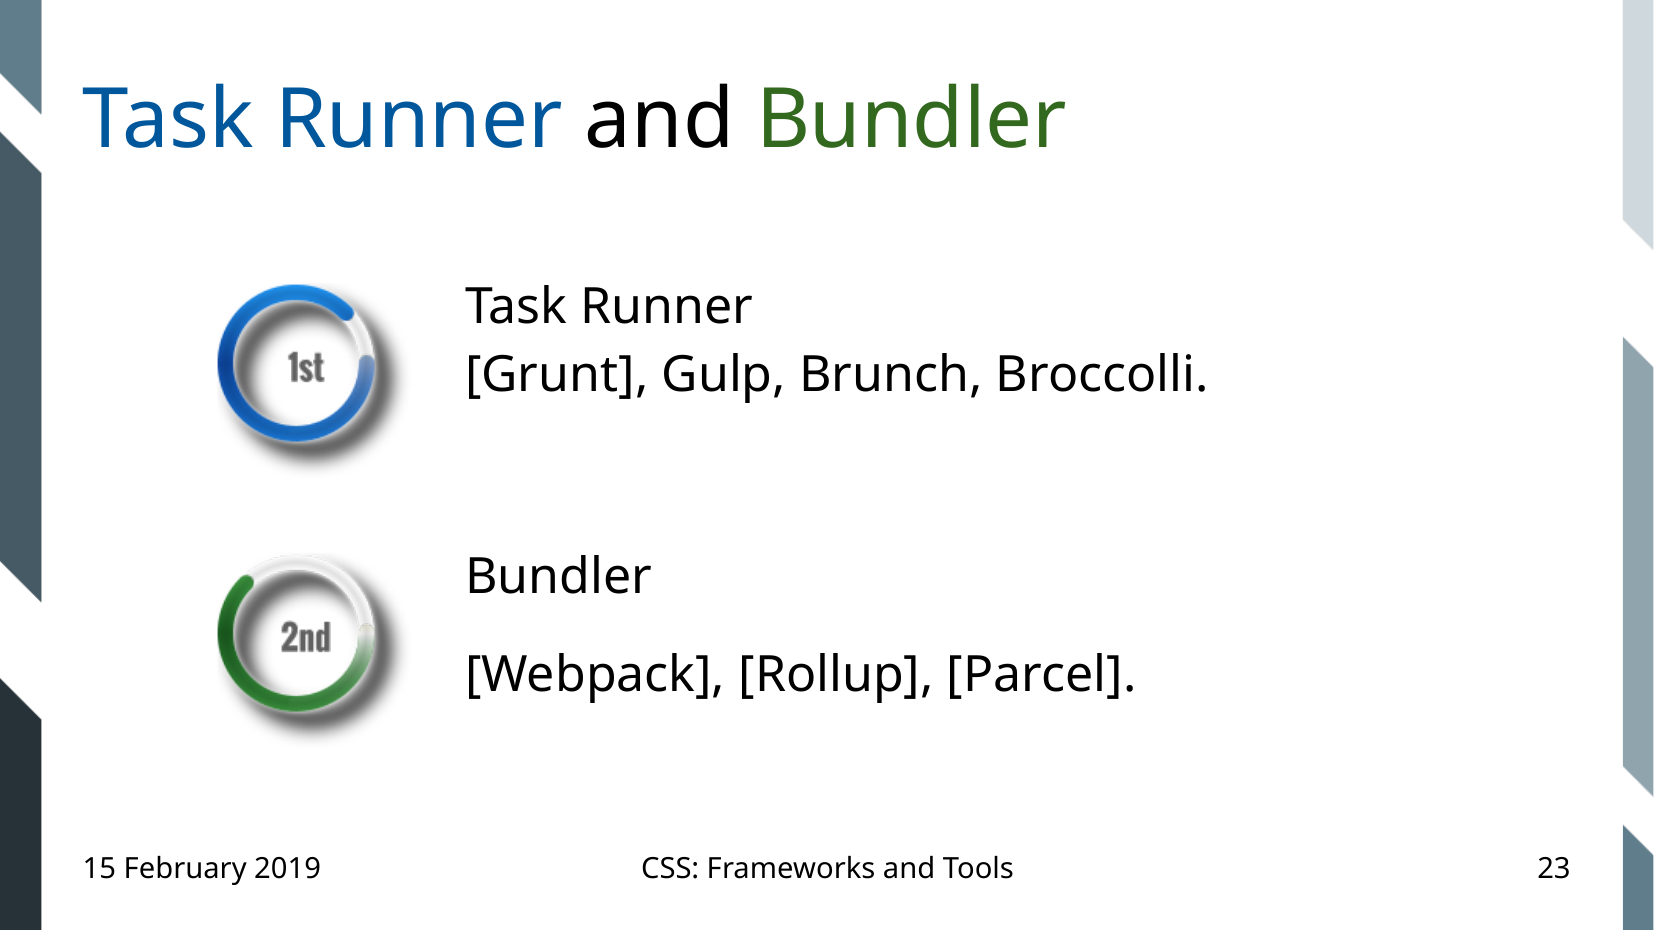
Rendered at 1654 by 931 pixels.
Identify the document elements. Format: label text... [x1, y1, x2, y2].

list Task Runner [Grunt], Gulp, Brunch, Broccolli. [465, 270, 1571, 526]
picture [0, 0, 1654, 930]
list Bundler [Webpack], [Rollup], [Parcel]. [465, 540, 1571, 798]
title Task Runner and Bundler [82, 37, 1571, 193]
